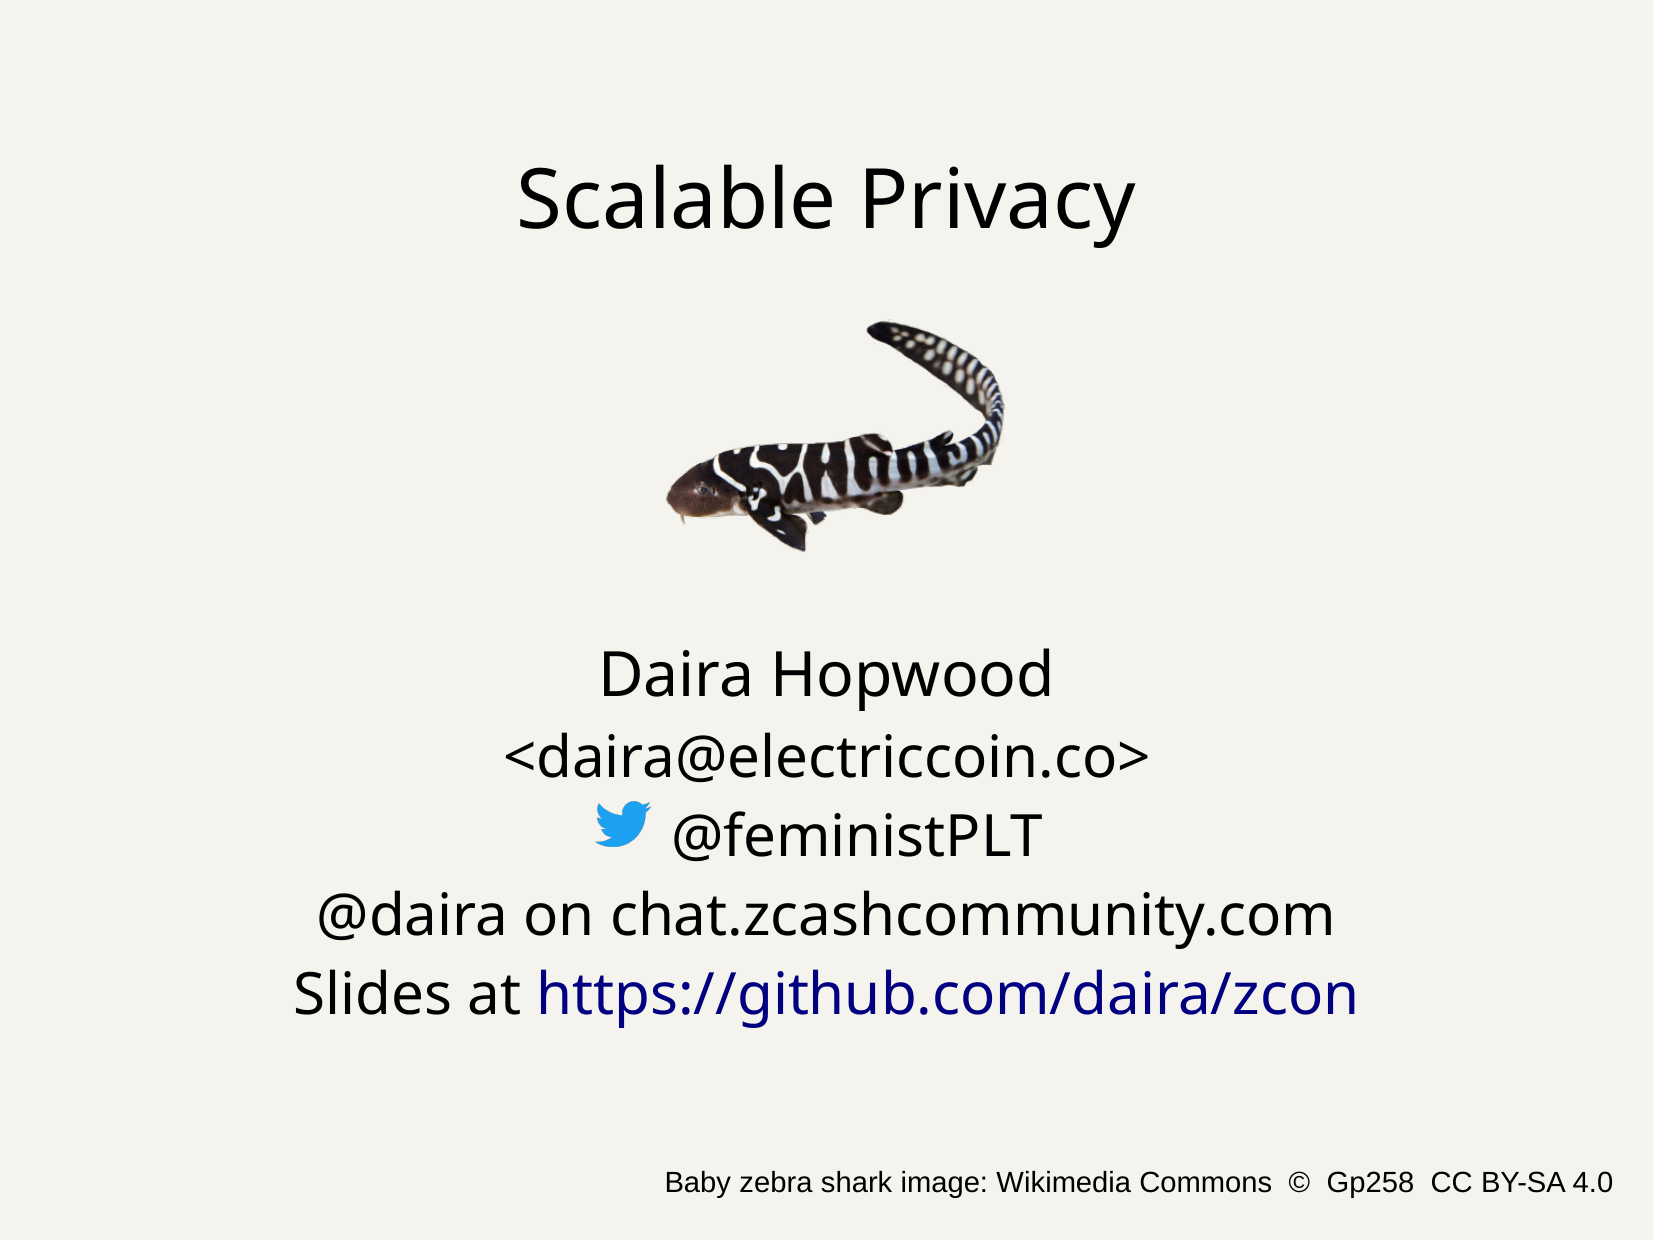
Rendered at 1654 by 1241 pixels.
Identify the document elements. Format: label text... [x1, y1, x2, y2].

subtitle Scalable Privacy Daira Hopwood <daira@electriccoin.co> @feministPLT @daira on chat.zcashcommunity.com Slides at https://github.com/daira/zcon [82, 155, 1571, 1017]
text_box Baby zebra shark image: Wikimedia Commons © Gp258 CC BY-SA 4.0 [649, 1158, 1630, 1217]
picture [661, 318, 1009, 556]
picture [578, 779, 668, 869]
